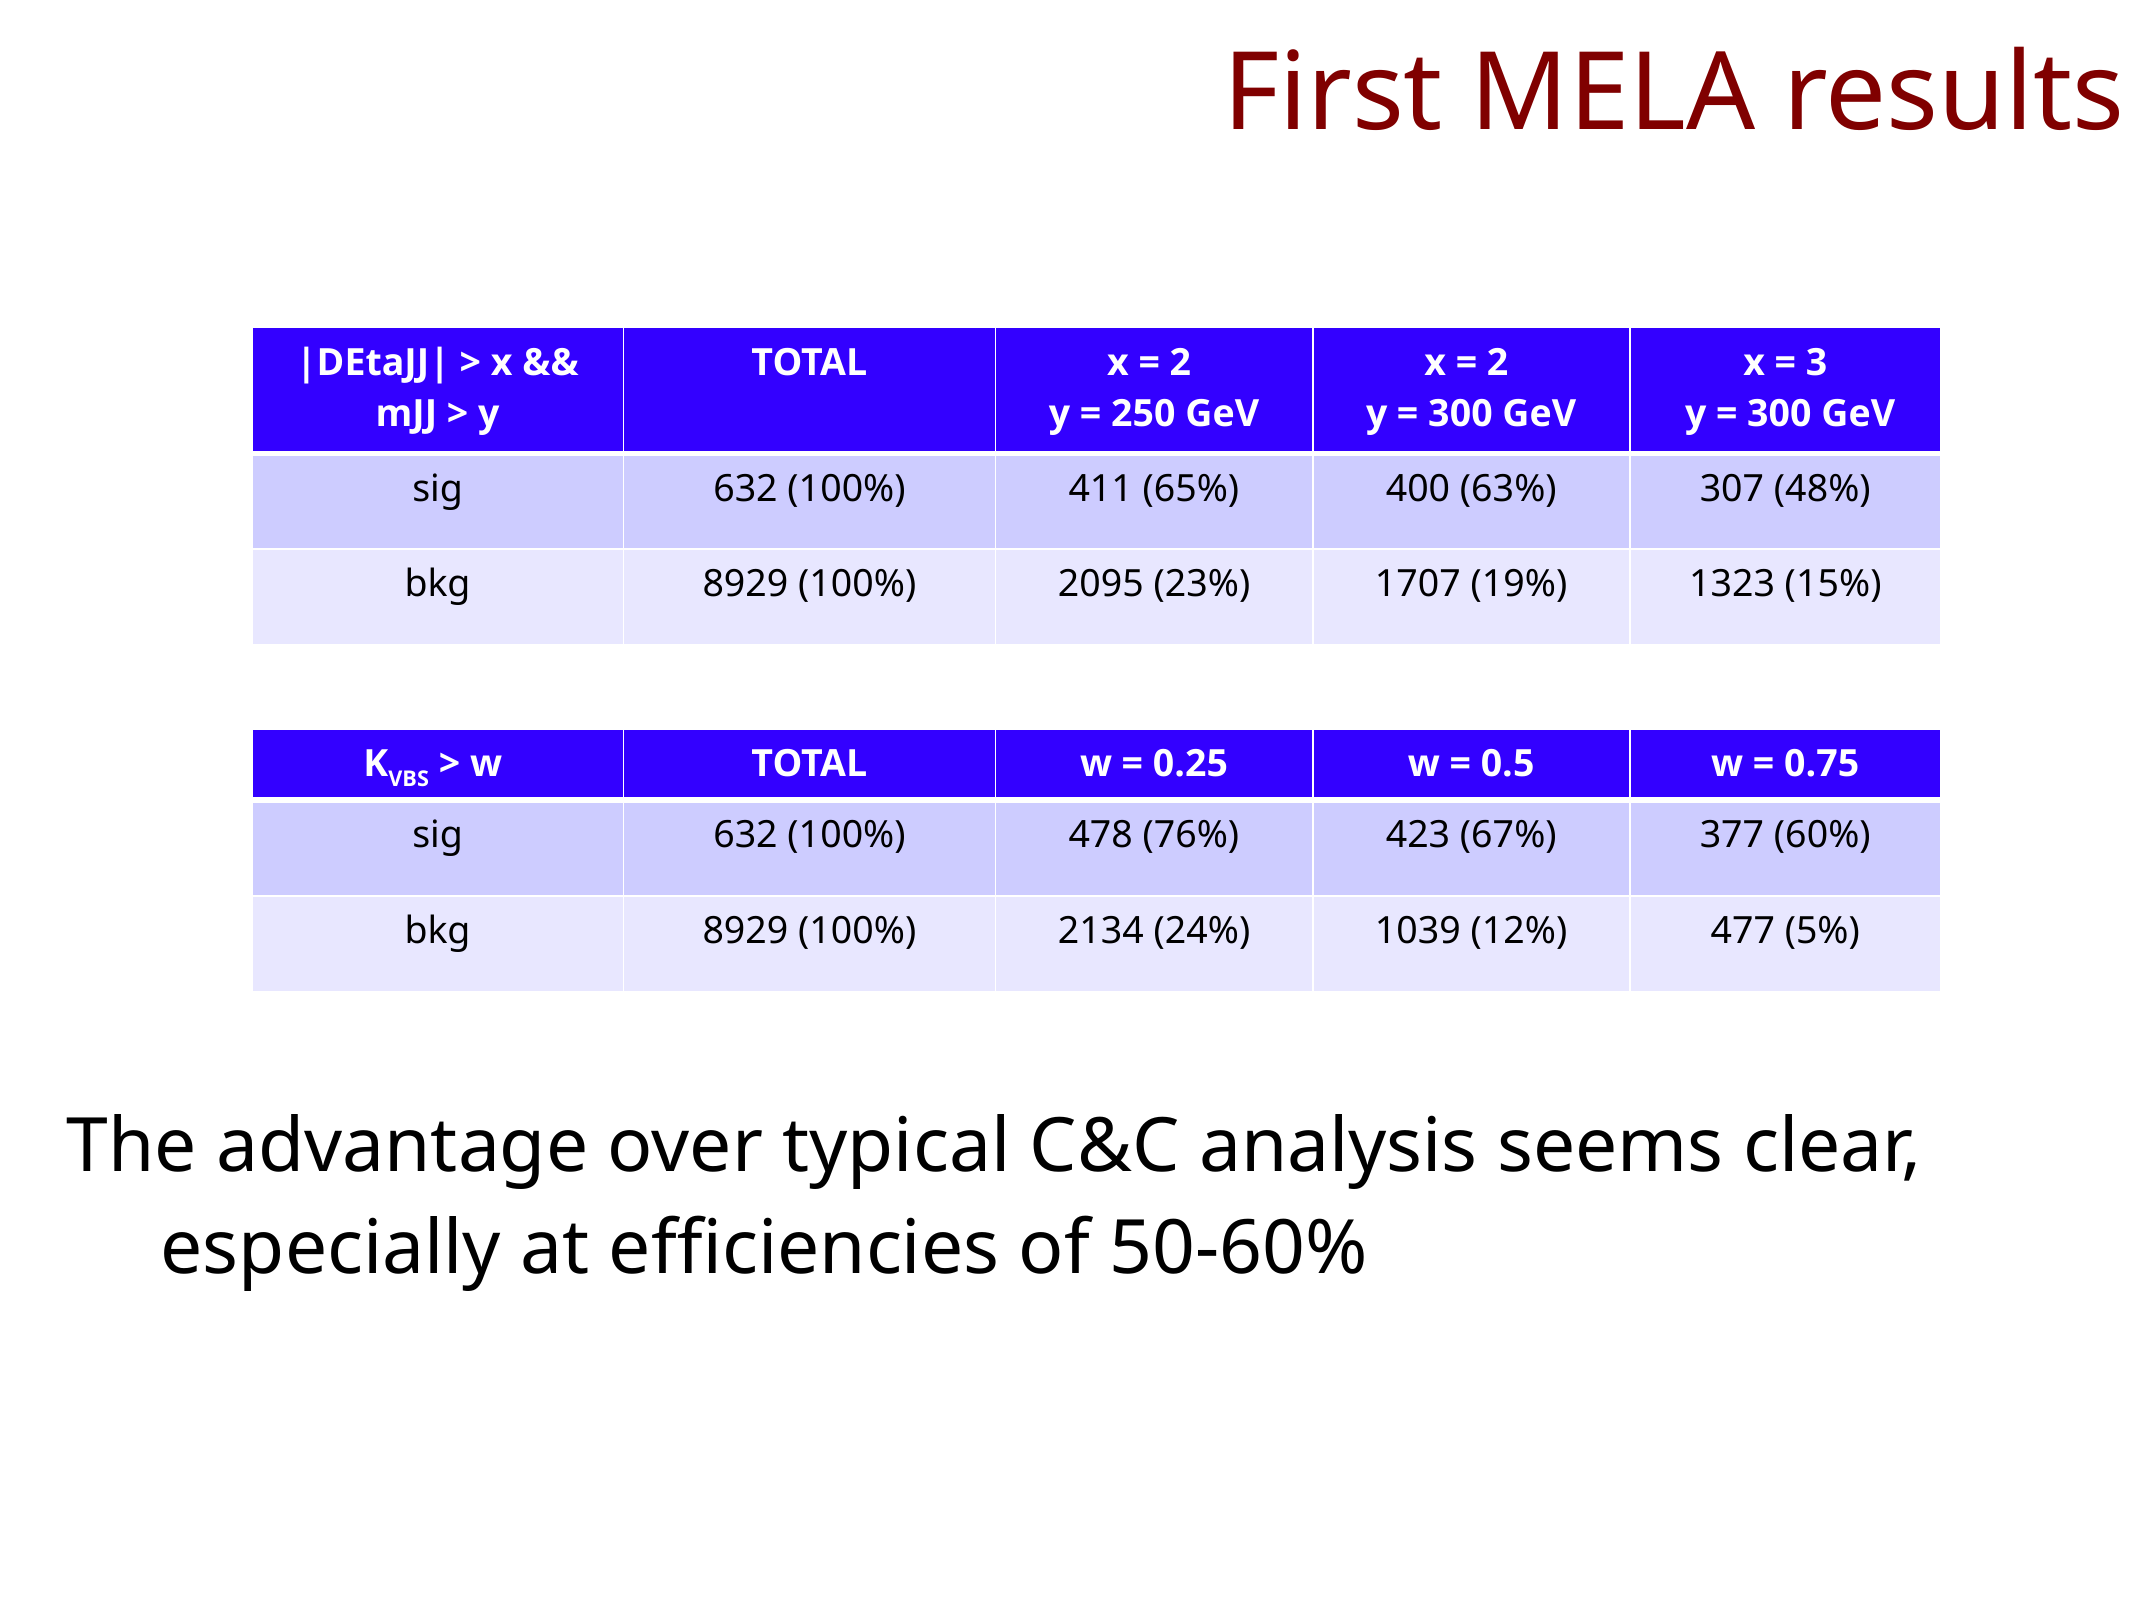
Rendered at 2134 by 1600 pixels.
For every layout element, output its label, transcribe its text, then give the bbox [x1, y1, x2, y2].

title First MELA results [0, 8, 2134, 165]
table_header |DEtaJJ| > x && mJJ > y [253, 328, 623, 451]
table_cell 2095 (23%) [996, 550, 1312, 644]
table_cell 1707 (19%) [1314, 550, 1629, 644]
table_cell 632 (100%) [624, 456, 995, 548]
table_header w = 0.5 [1314, 730, 1629, 797]
table_header TOTAL [624, 328, 995, 451]
table_header TOTAL [624, 730, 995, 797]
table_cell 377 (60%) [1631, 803, 1940, 895]
table_header KVBS > w [253, 730, 623, 797]
table_header w = 0.75 [1631, 730, 1940, 797]
table_header x = 2 y = 250 GeV [996, 328, 1312, 451]
table_cell sig [253, 803, 623, 895]
table_cell 2134 (24%) [996, 897, 1312, 991]
table_cell bkg [253, 550, 623, 644]
table_header x = 3 y = 300 GeV [1631, 328, 1940, 451]
table_cell 1039 (12%) [1314, 897, 1629, 991]
table_cell 632 (100%) [624, 803, 995, 895]
table_cell 411 (65%) [996, 456, 1312, 548]
table_cell 8929 (100%) [624, 897, 995, 991]
table_cell 477 (5%) [1631, 897, 1940, 991]
table_cell 423 (67%) [1314, 803, 1629, 895]
table_cell 400 (63%) [1314, 456, 1629, 548]
table_header w = 0.25 [996, 730, 1312, 797]
table_header x = 2 y = 300 GeV [1314, 328, 1629, 451]
table_cell 8929 (100%) [624, 550, 995, 644]
table_cell 307 (48%) [1631, 456, 1940, 548]
table_cell 478 (76%) [996, 803, 1312, 895]
table_cell bkg [253, 897, 623, 991]
table_cell sig [253, 456, 623, 548]
table_cell 1323 (15%) [1631, 550, 1940, 644]
list The advantage over typical C&C analysis seems clear, especially at efficiencies of 50-60% [0, 1083, 2134, 1486]
